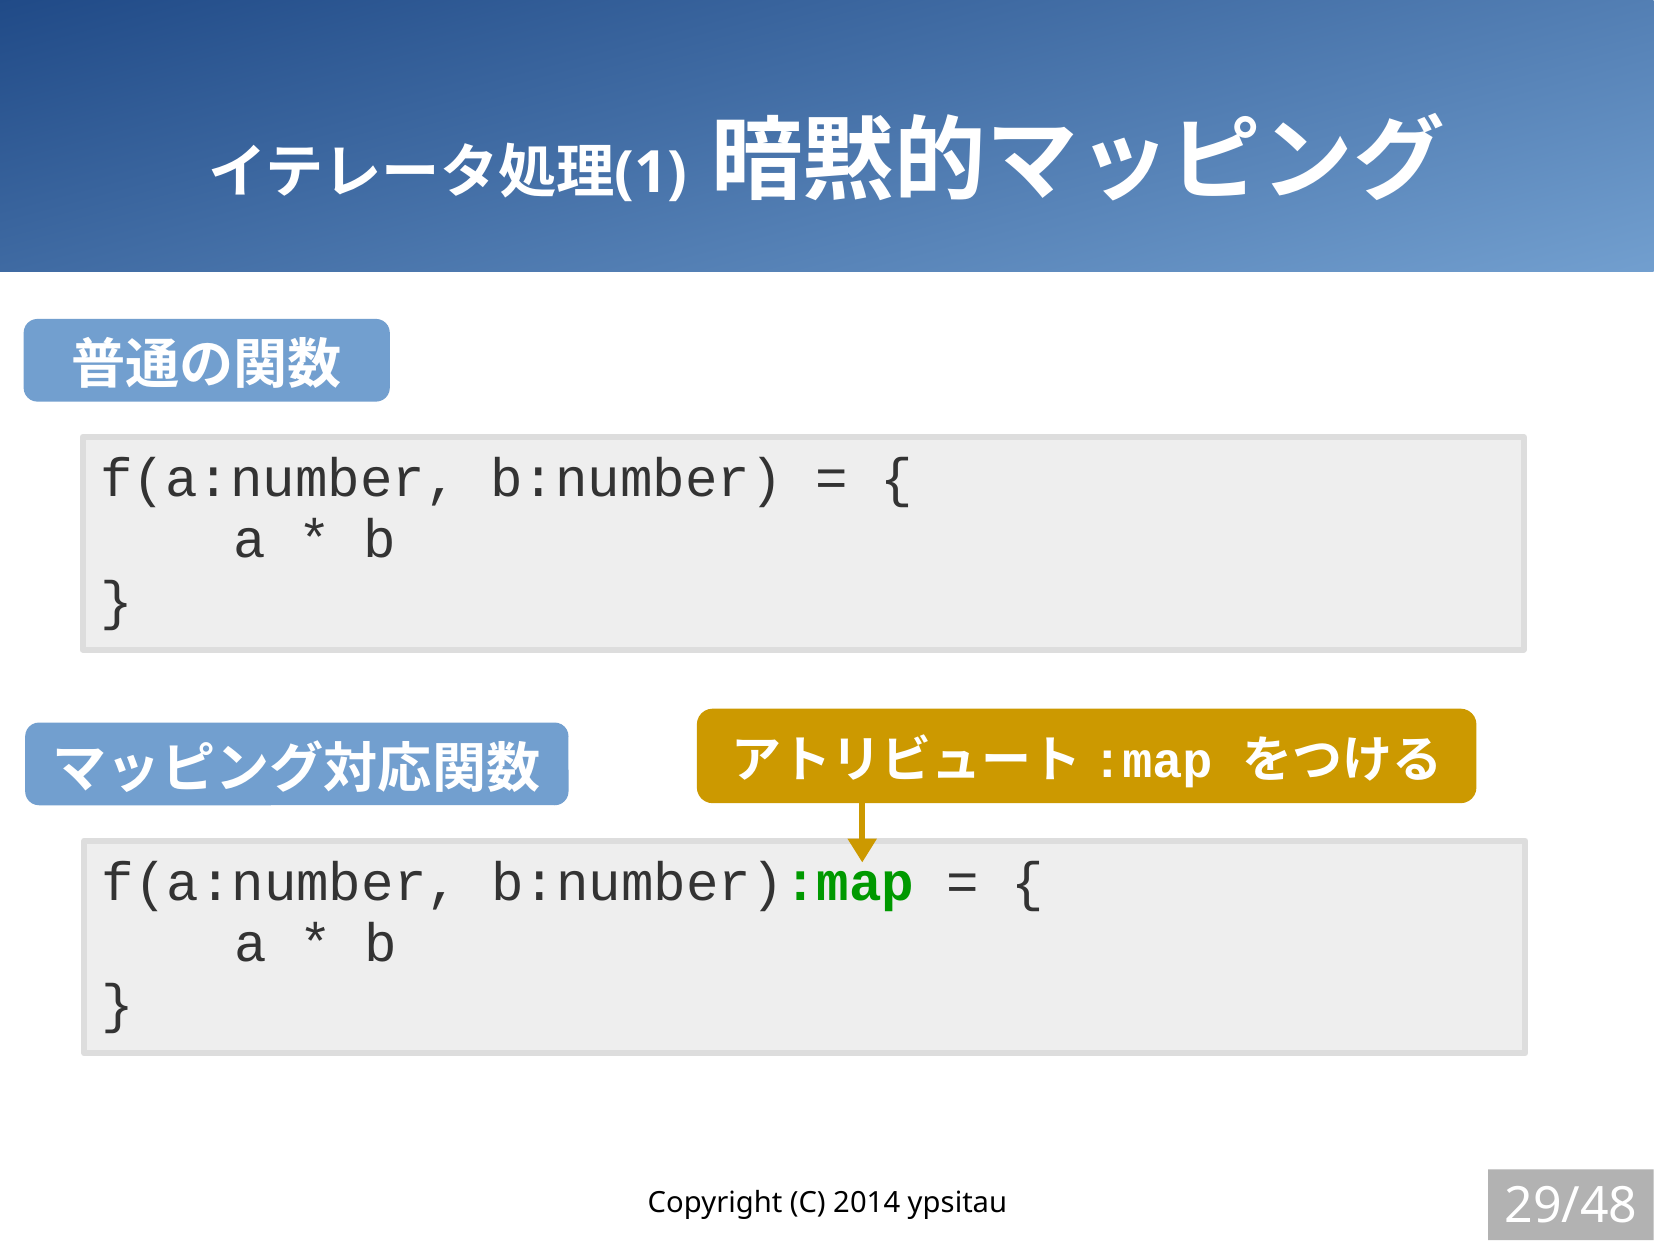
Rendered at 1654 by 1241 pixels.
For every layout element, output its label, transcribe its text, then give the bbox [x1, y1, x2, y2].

text_box f(a:number, b:number) = { a * b } [82, 437, 1524, 650]
text_box 普通の関数 [23, 318, 390, 402]
text_box アトリビュート :map をつける [696, 708, 1477, 804]
text_box f(a:number, b:number):map = { a * b } [84, 840, 1526, 1054]
text_box マッピング対応関数 [25, 722, 569, 806]
title イテレータ処理(1) 暗黙的マッピング [82, 49, 1571, 257]
